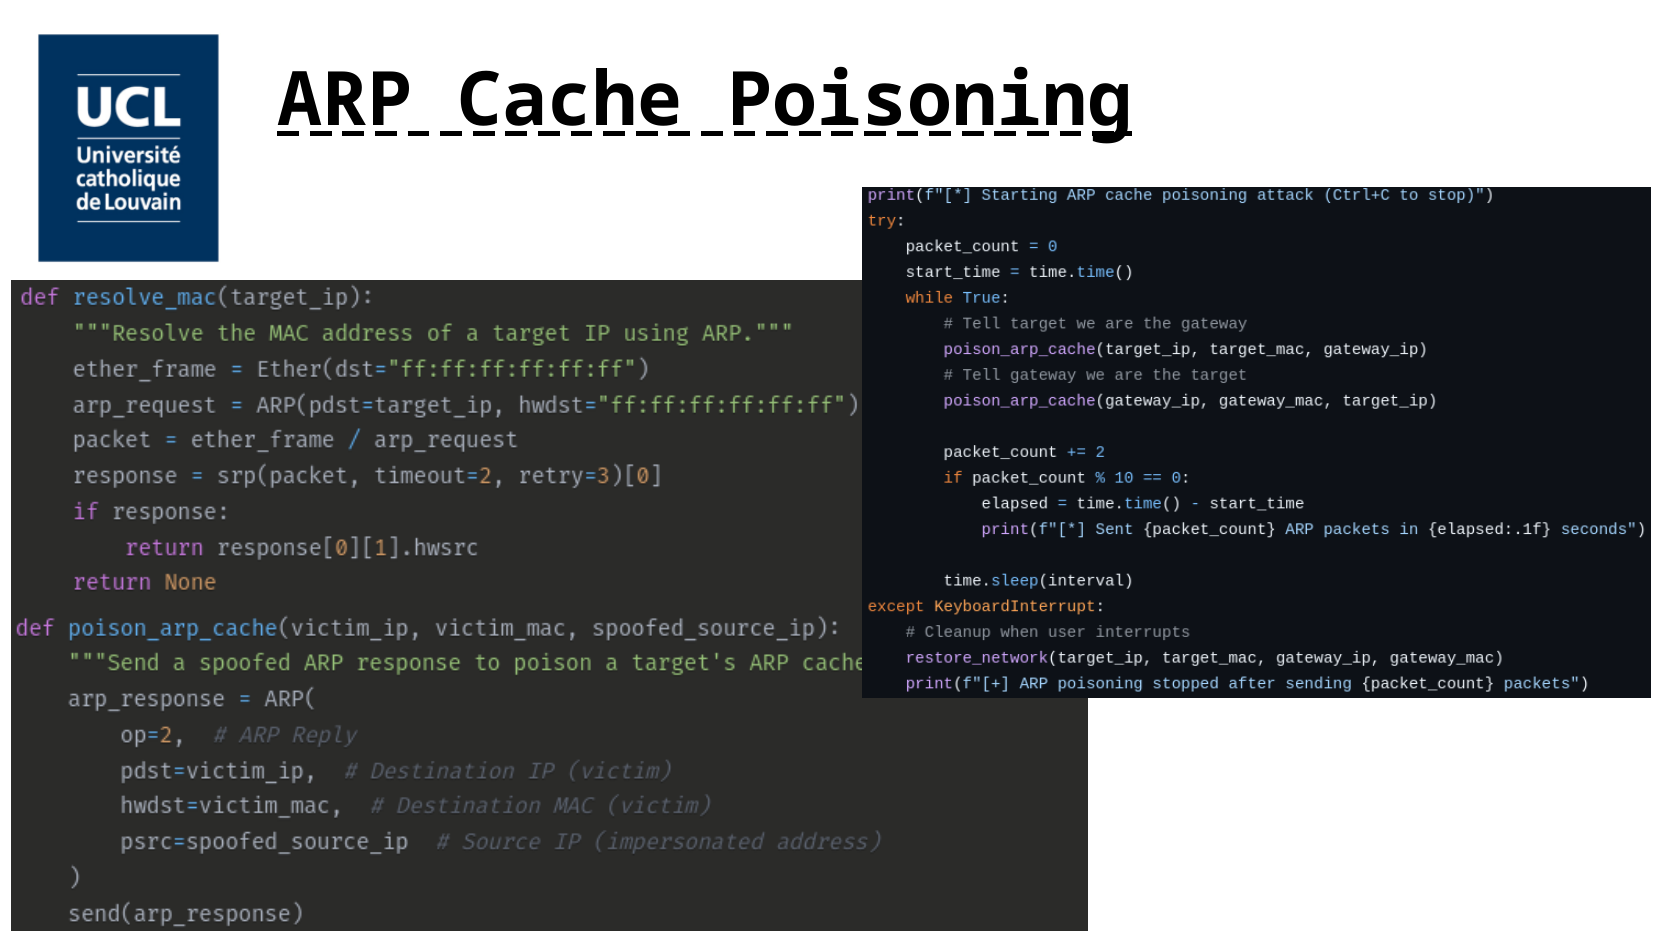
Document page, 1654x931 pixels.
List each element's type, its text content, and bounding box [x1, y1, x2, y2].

picture [37, 33, 221, 263]
text_box ARP Cache Poisoning [262, 37, 1193, 128]
picture [11, 187, 1651, 931]
